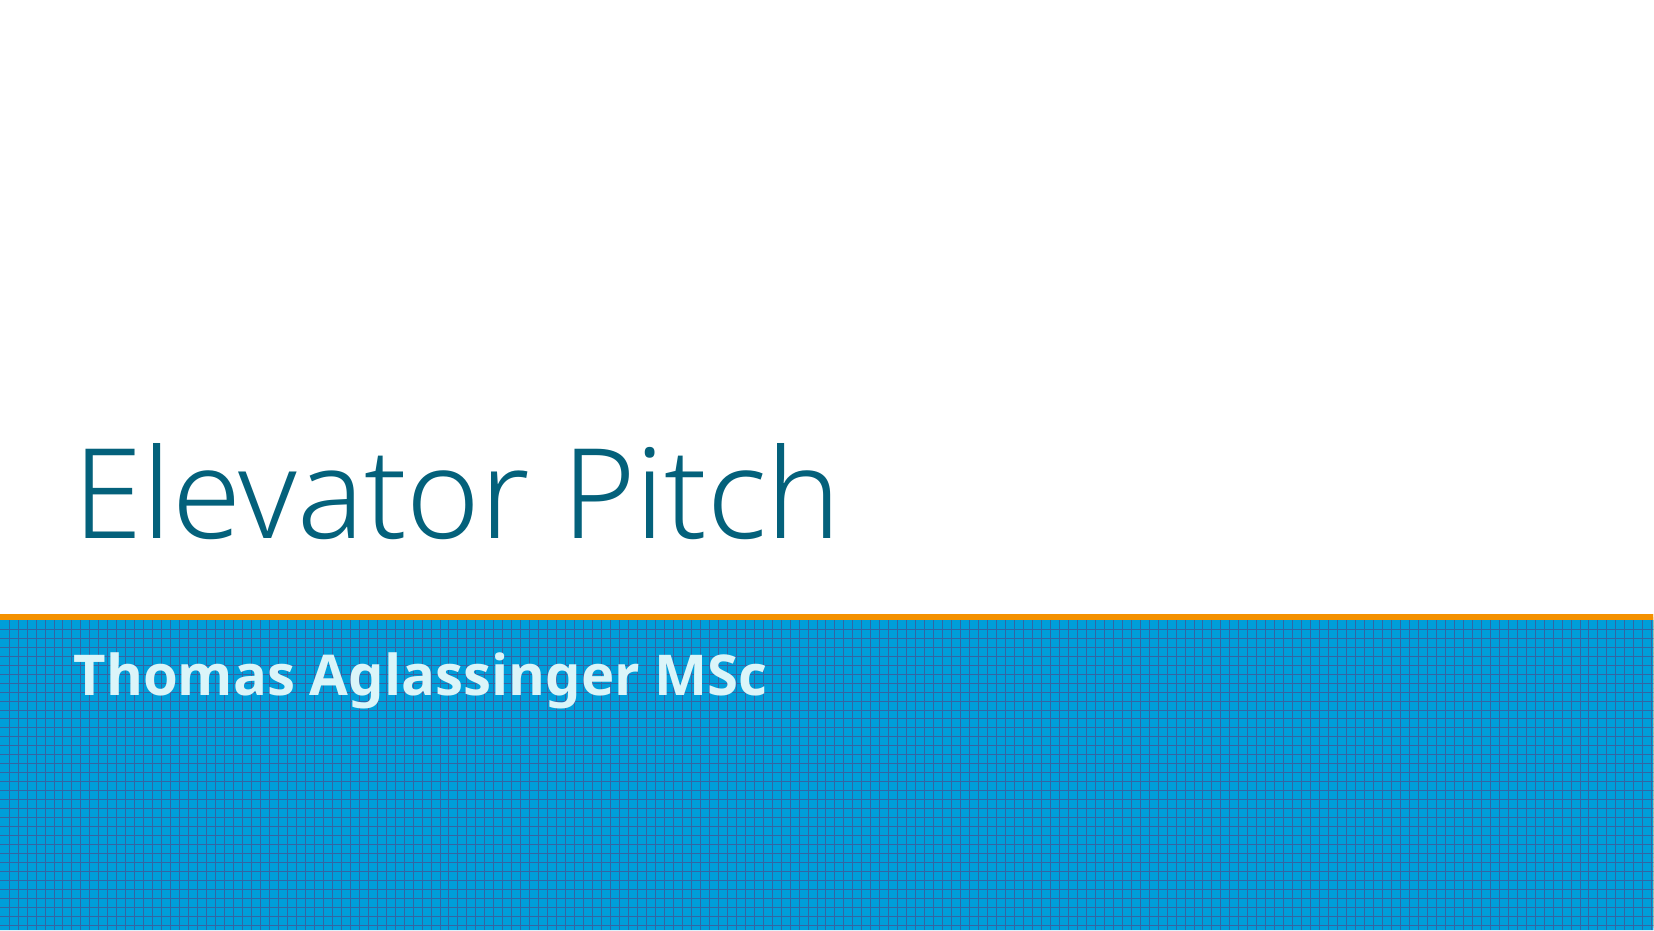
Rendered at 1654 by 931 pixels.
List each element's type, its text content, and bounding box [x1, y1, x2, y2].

subtitle Thomas Aglassinger MSc [73, 634, 1551, 827]
title Elevator Pitch [73, 44, 1551, 576]
